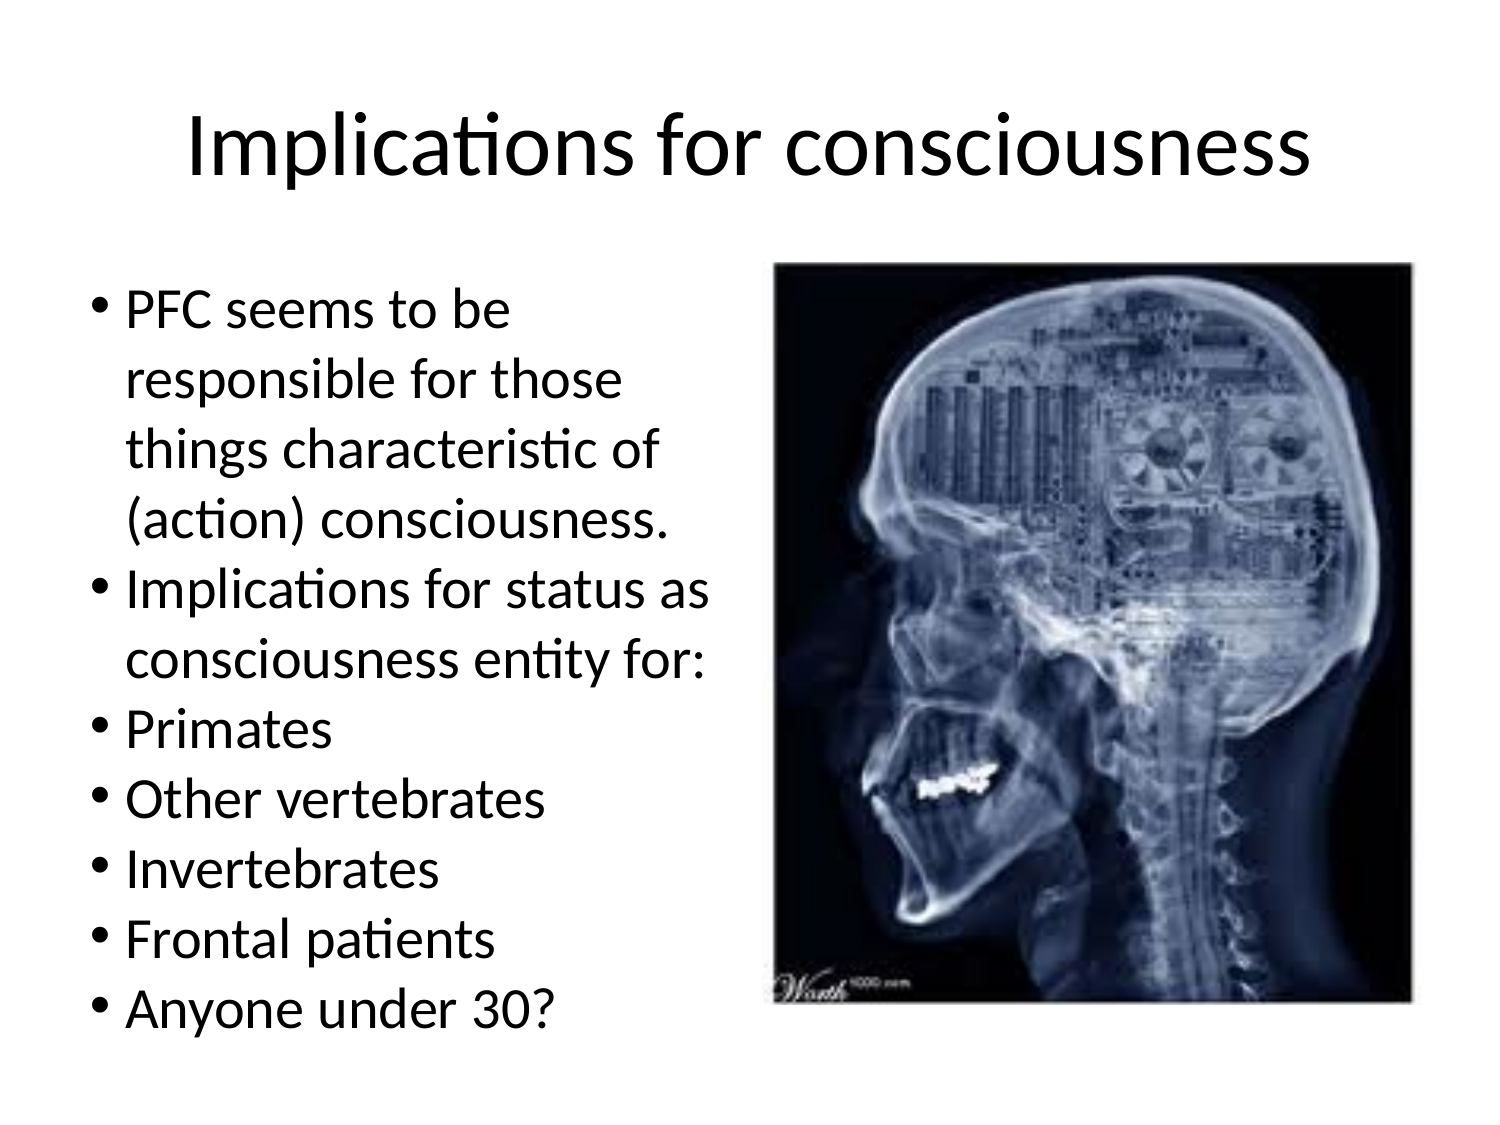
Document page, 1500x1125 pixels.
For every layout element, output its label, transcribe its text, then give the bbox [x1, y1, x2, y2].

text_box Implications for consciousness [75, 45, 1425, 233]
text_box PFC seems to be responsible for those things characteristic of (action) consciousness. Implications for status as consciousness entity for: Primates Other vertebrates Invertebrates Frontal patients Anyone under 30? [75, 262, 738, 1005]
picture [762, 262, 1425, 1005]
